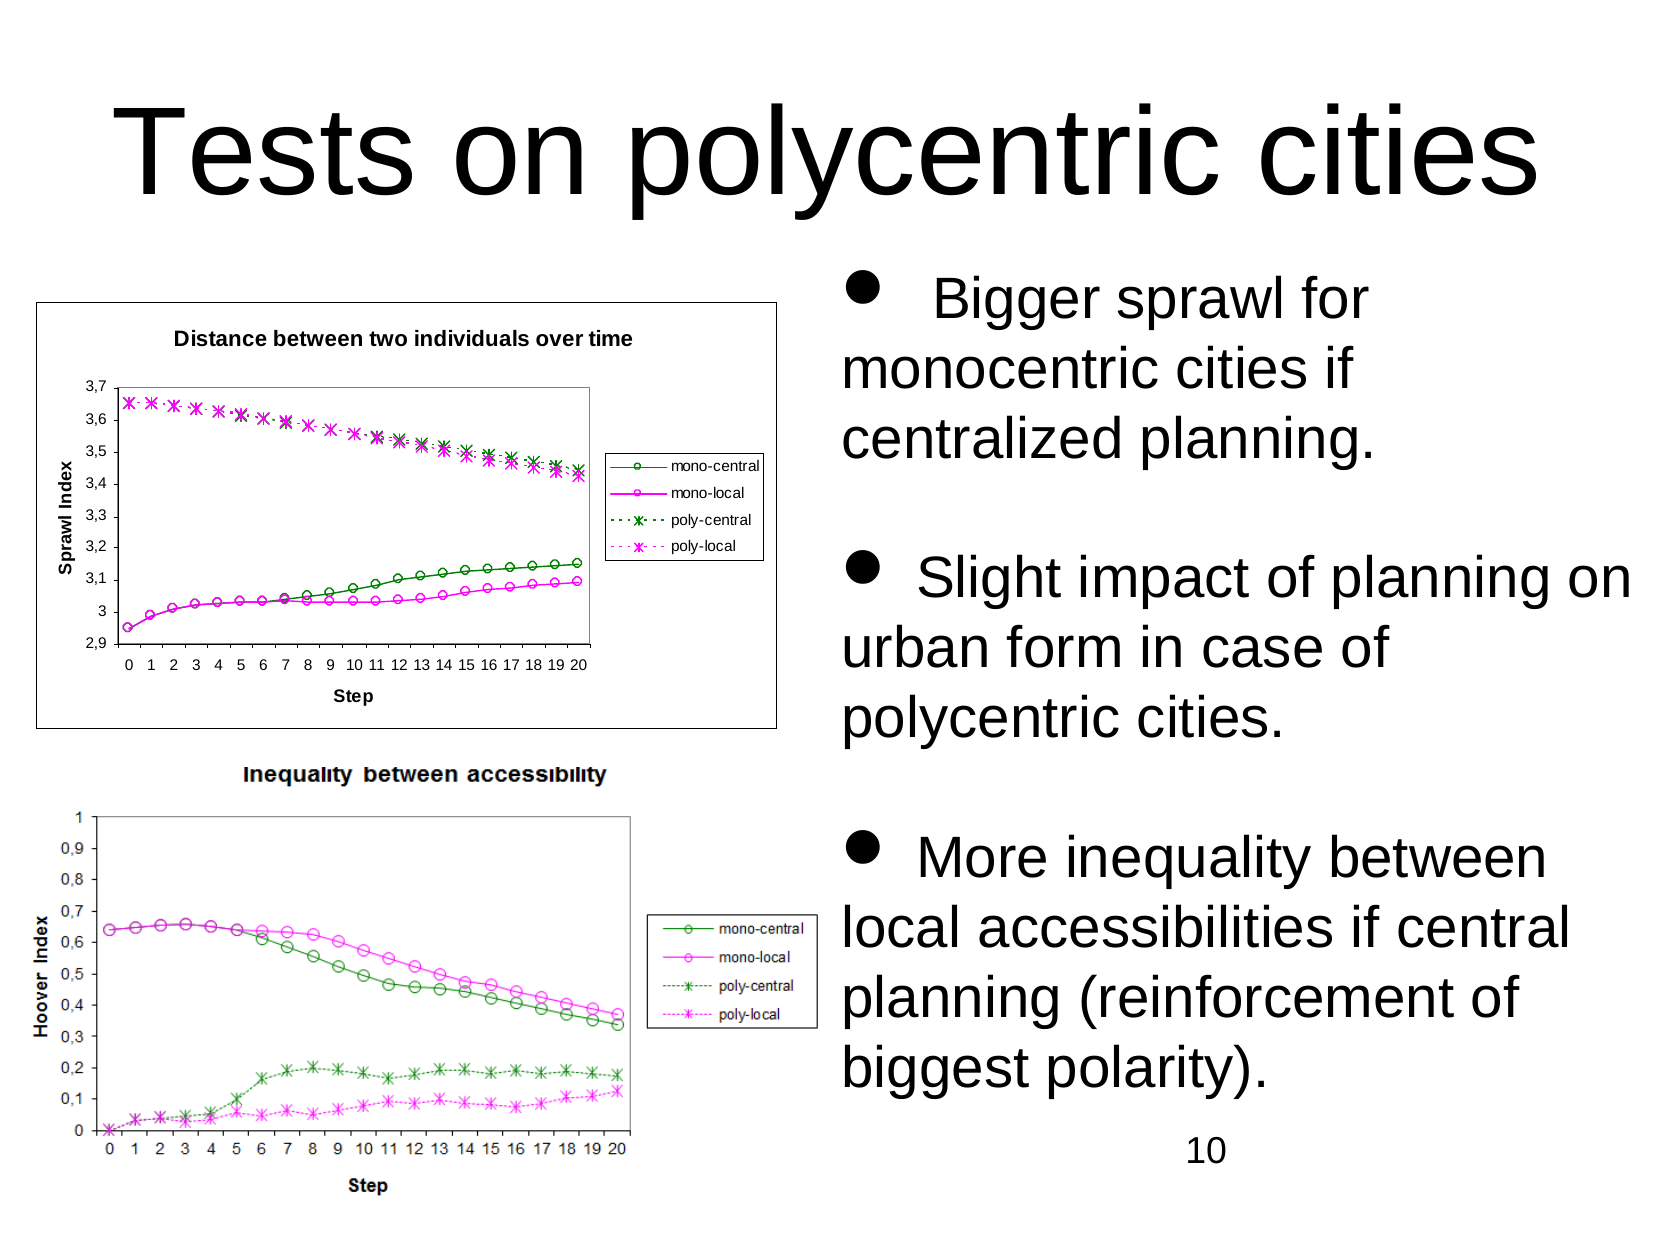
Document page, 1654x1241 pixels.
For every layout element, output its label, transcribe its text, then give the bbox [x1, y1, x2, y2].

text_box Bigger sprawl for monocentric cities if centralized planning. Slight impact of planning on urban form in case of polycentric cities. More inequality between local accessibilities if central planning (reinforcement of biggest polarity). [826, 177, 1654, 699]
picture [29, 767, 827, 1200]
title Tests on polycentric cities [29, 49, 1625, 257]
chart [29, 295, 785, 736]
